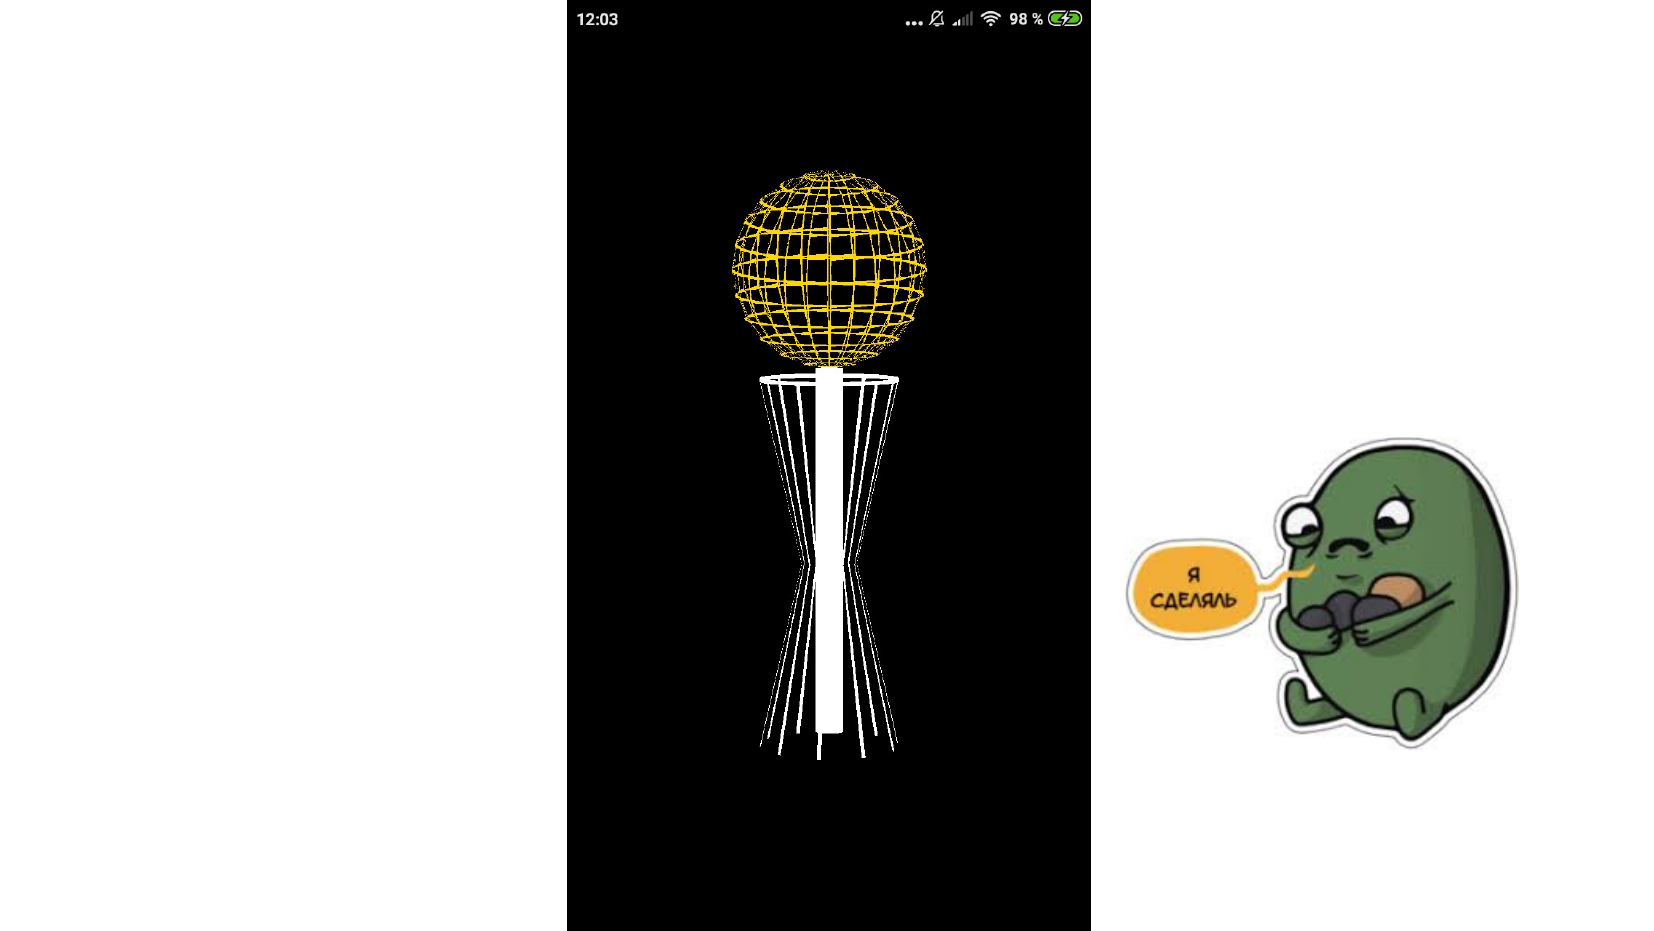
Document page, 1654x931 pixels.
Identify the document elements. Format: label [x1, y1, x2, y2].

picture [1125, 437, 1519, 751]
picture [567, 0, 1091, 931]
